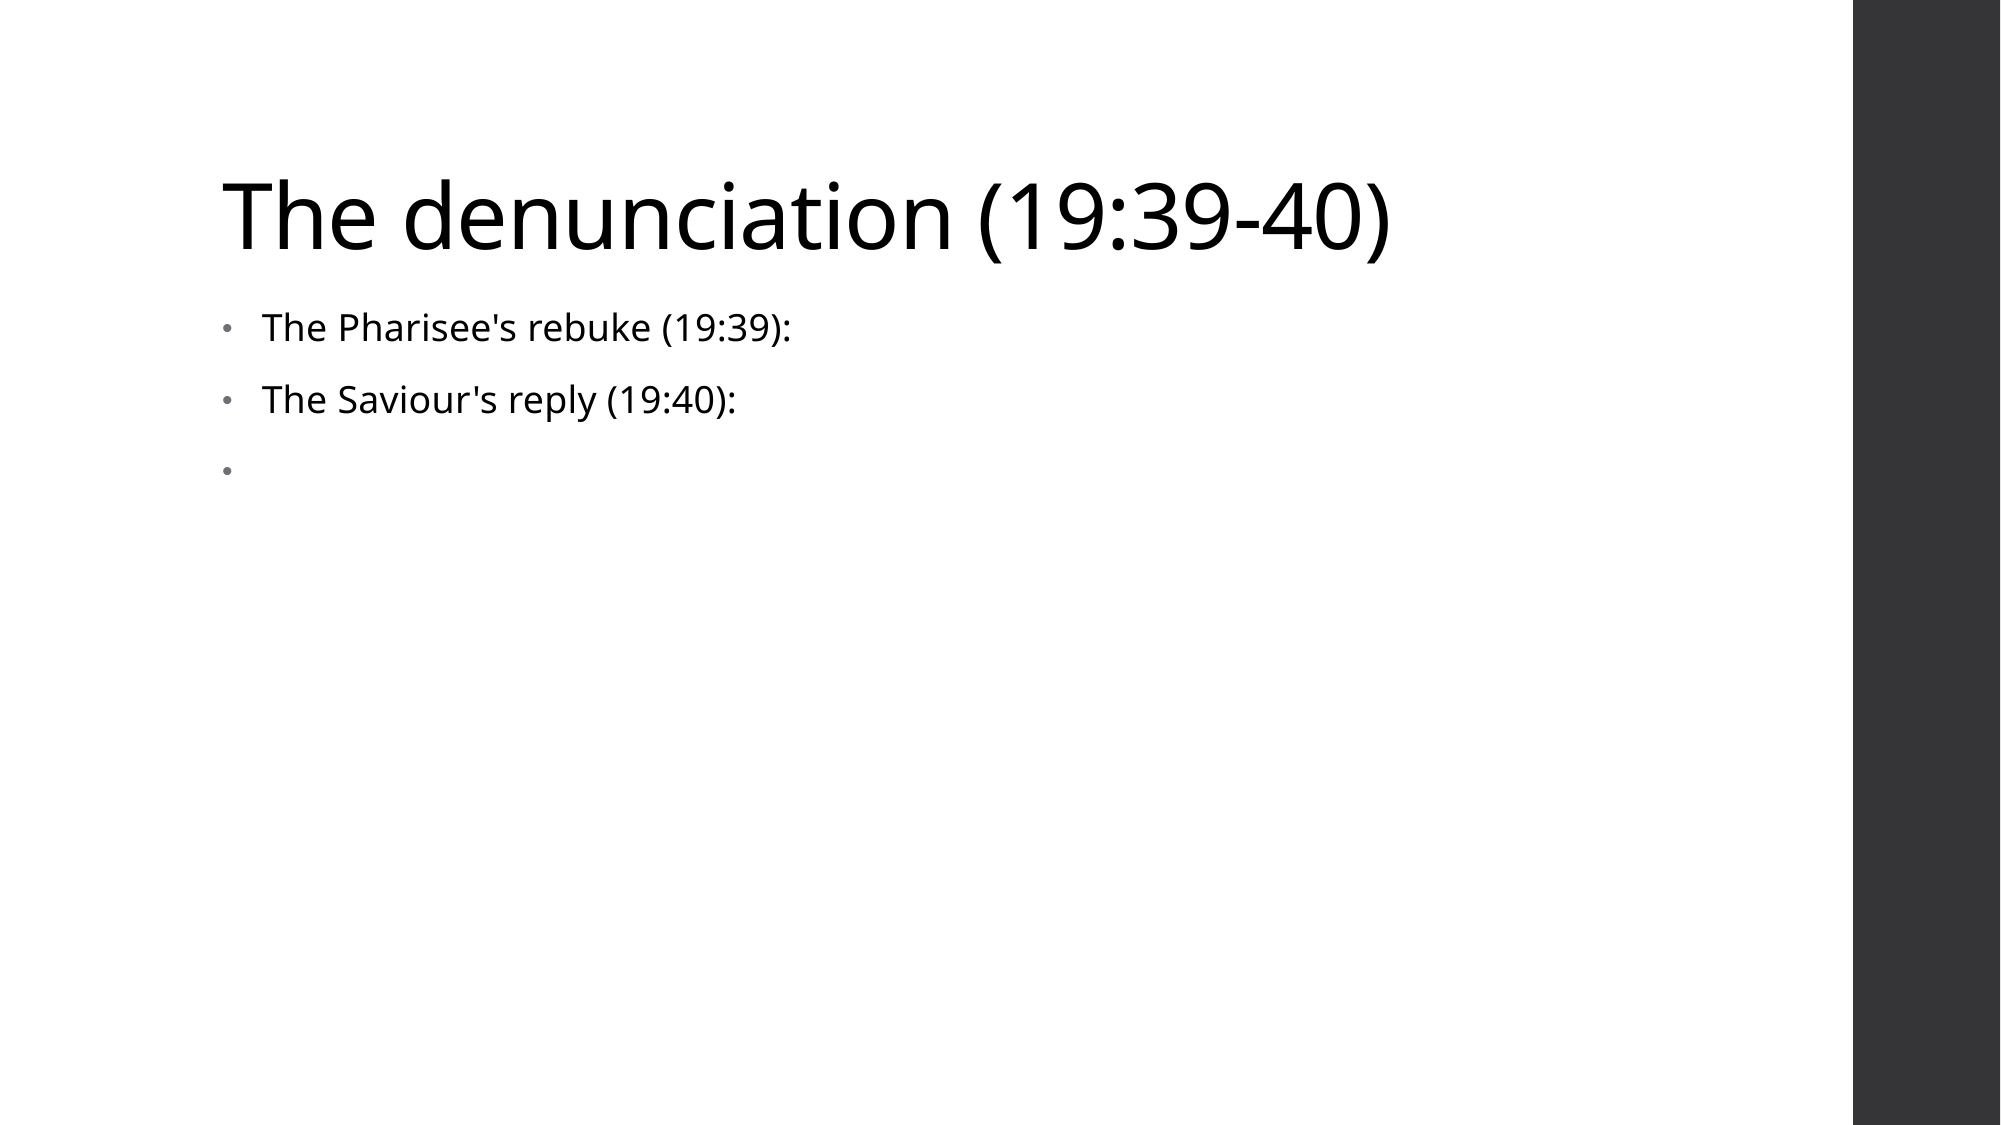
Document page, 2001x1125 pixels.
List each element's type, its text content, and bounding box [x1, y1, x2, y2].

title The denunciation (19:39-40) [206, 60, 1797, 278]
list The Pharisee's rebuke (19:39): The Saviour's reply (19:40): [206, 299, 1617, 1014]
